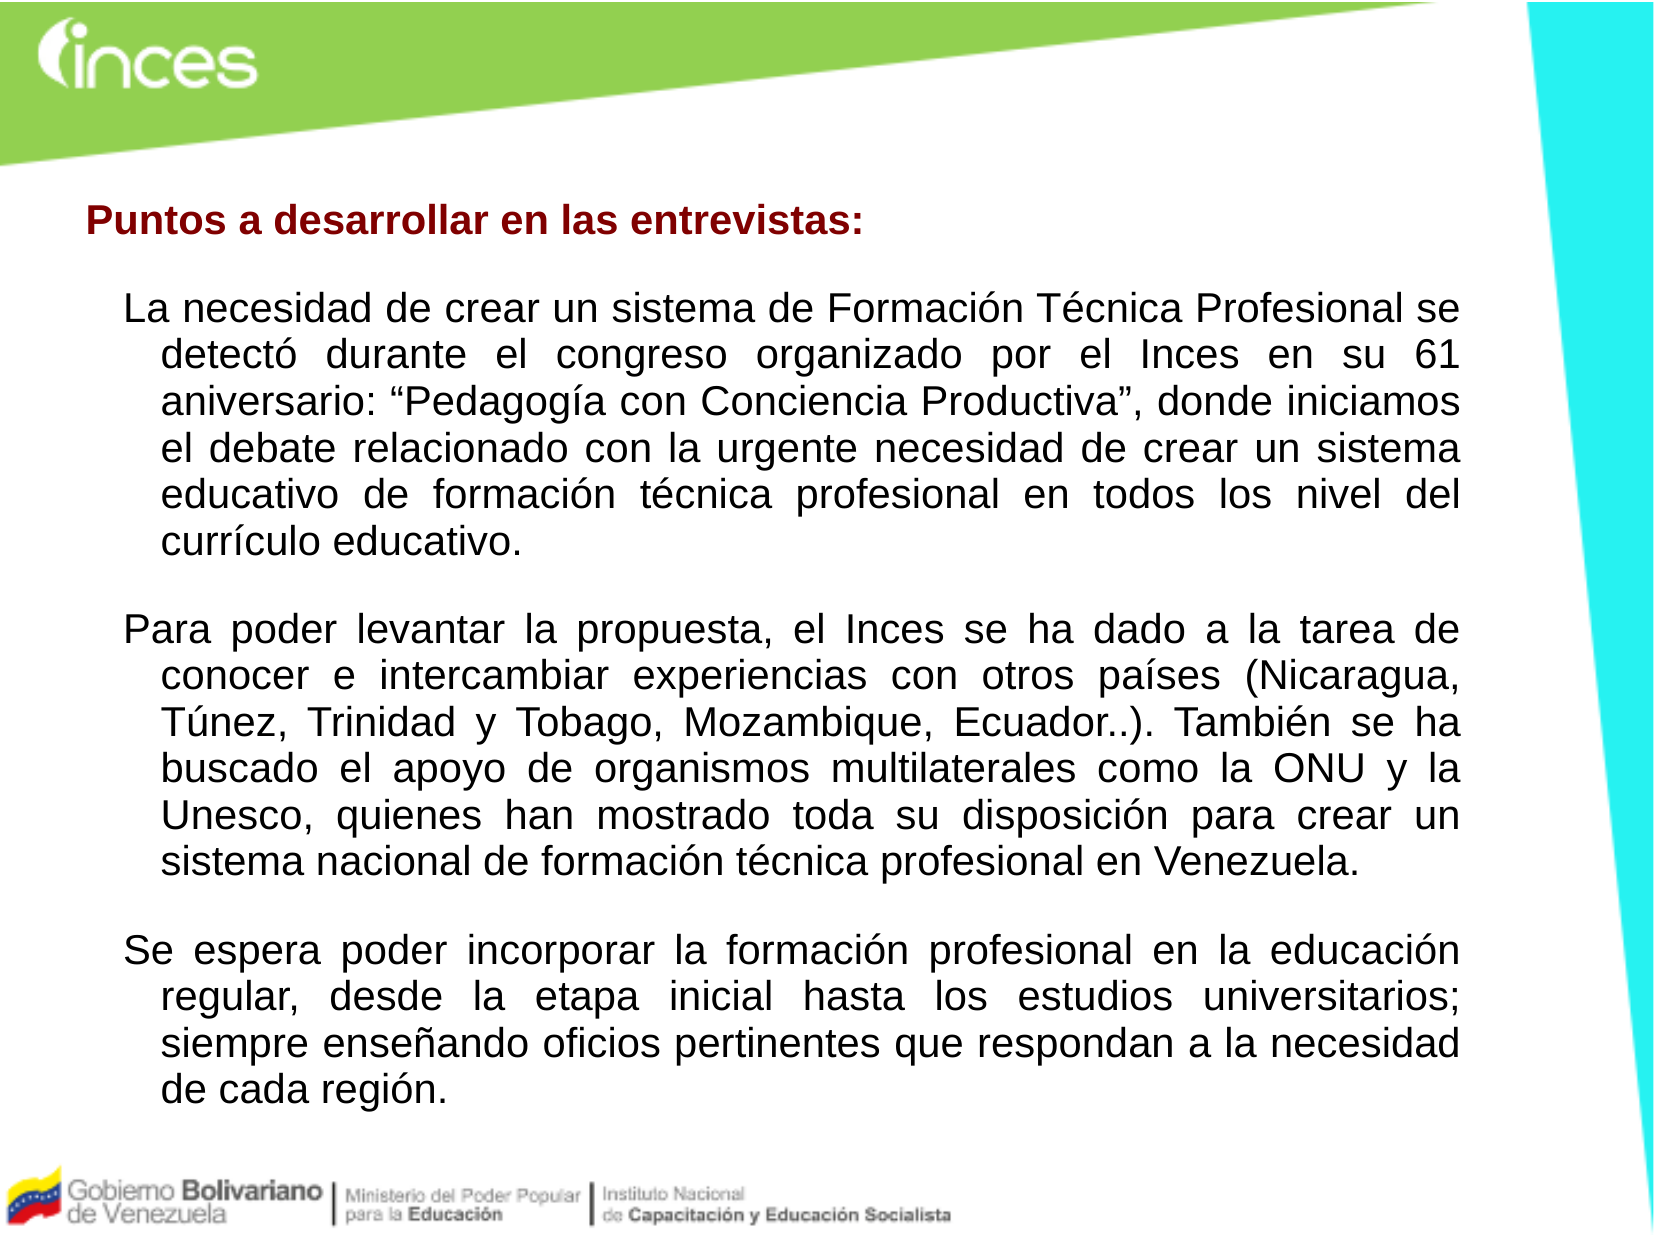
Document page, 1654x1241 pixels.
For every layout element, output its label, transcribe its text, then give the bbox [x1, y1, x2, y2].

text_box Puntos a desarrollar en las entrevistas: La necesidad de crear un sistema de Formación Técnica Profesional se detectó durante el congreso organizado por el Inces en su 61 aniversario: “Pedagogía con Conciencia Productiva”, donde iniciamos el debate relacionado con la urgente necesidad de crear un sistema educativo de formación técnica profesional en todos los nivel del currículo educativo. Para poder levantar la propuesta, el Inces se ha dado a la tarea de conocer e intercambiar experiencias con otros países (Nicaragua, Túnez, Trinidad y Tobago, Mozambique, Ecuador..). También se ha buscado el apoyo de organismos multilaterales como la ONU y la Unesco, quienes han mostrado toda su disposición para crear un sistema nacional de formación técnica profesional en Venezuela. Se espera poder incorporar la formación profesional en la educación regular, desde la etapa inicial hasta los estudios universitarios; siempre enseñando oficios pertinentes que respondan a la necesidad de cada región. [70, 188, 1477, 1120]
picture [0, 2, 1654, 1235]
